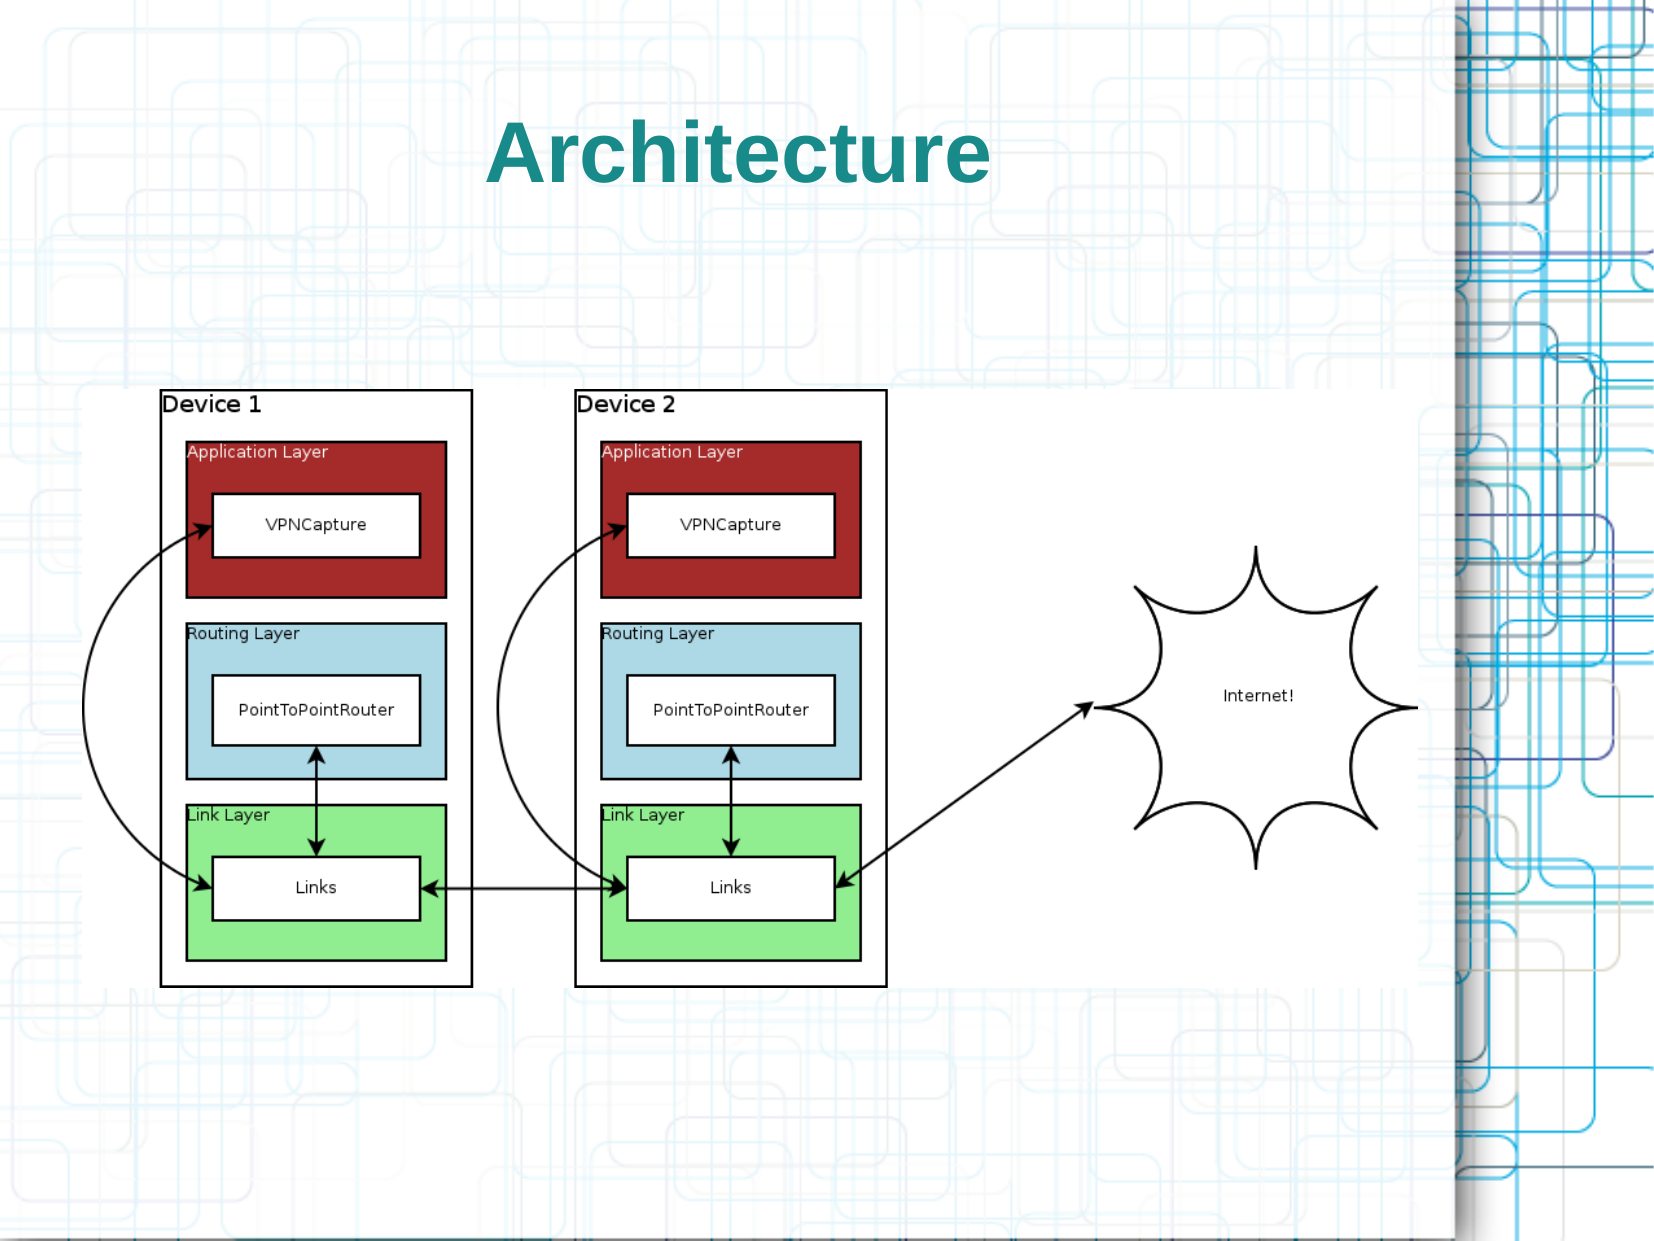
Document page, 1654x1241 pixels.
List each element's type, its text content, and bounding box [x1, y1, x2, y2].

title Architecture [59, 49, 1418, 257]
picture [0, 0, 1654, 1241]
